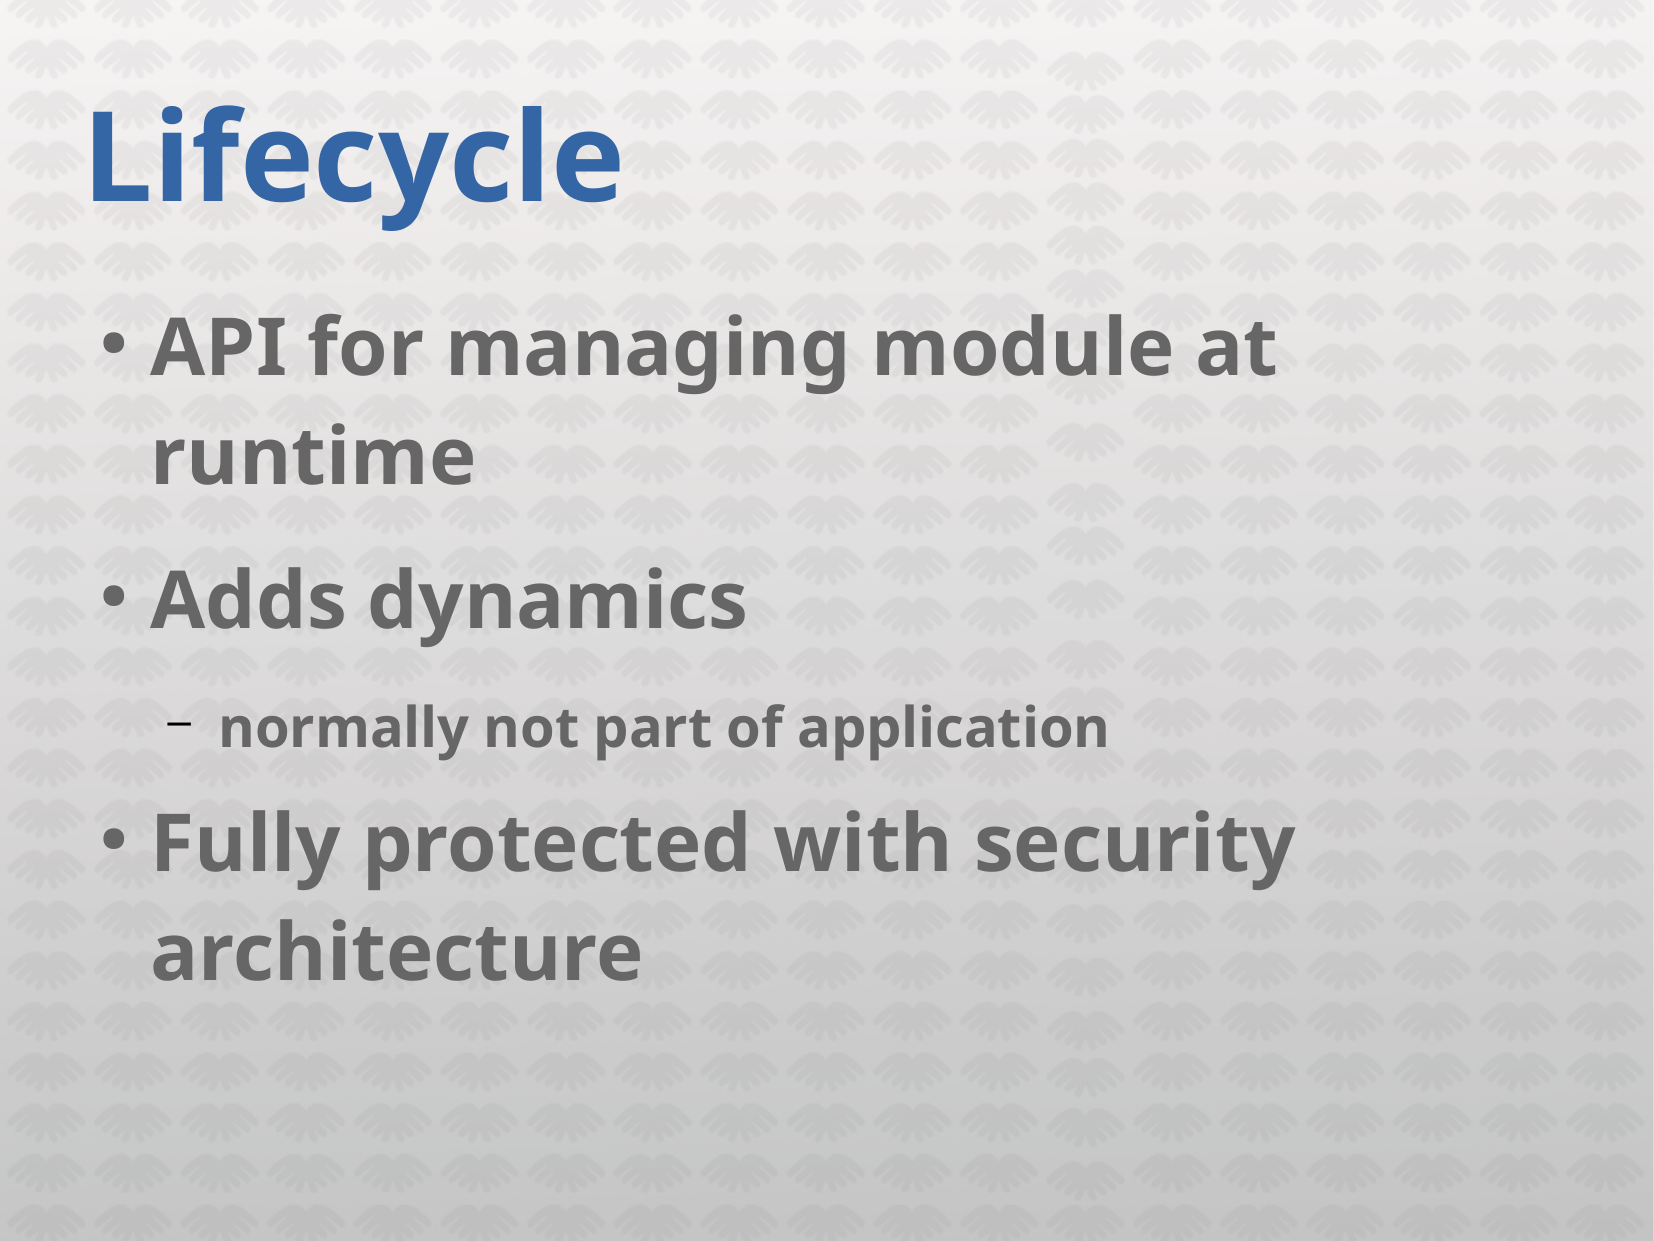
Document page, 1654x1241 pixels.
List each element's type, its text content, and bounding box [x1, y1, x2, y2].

picture [0, 0, 1654, 1241]
title Lifecycle [82, 49, 1571, 257]
list API for managing module at runtime Adds dynamics normally not part of application Fully protected with security architecture [82, 290, 1538, 1010]
